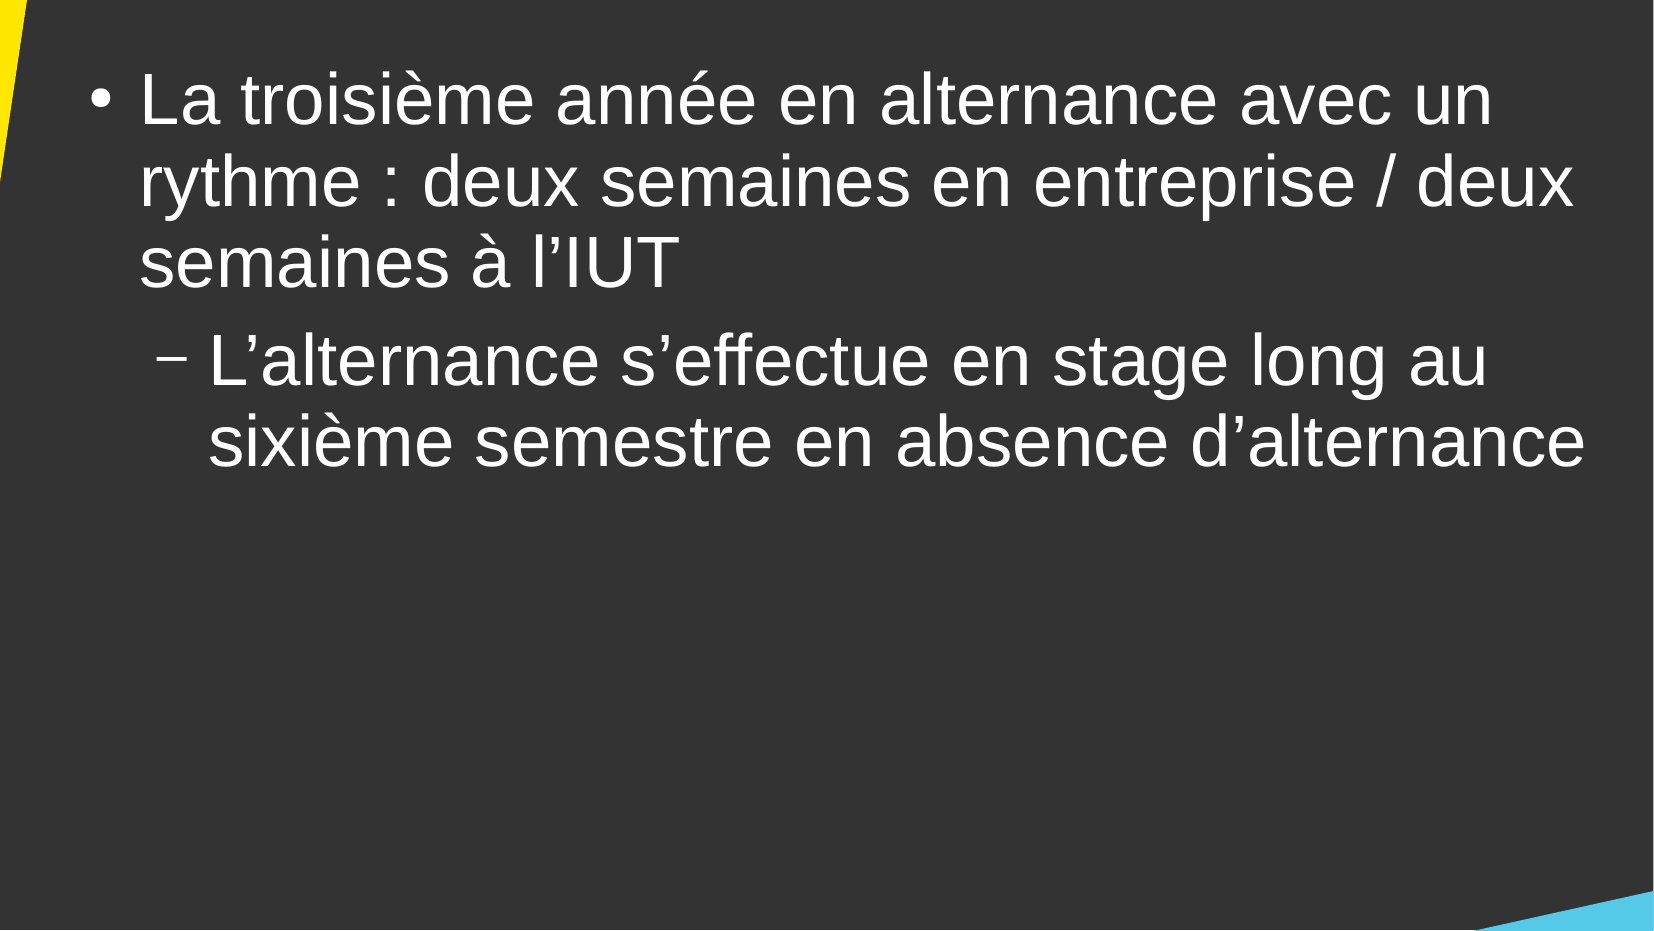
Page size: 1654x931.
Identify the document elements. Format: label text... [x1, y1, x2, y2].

text_box [0, 0, 27, 183]
text_box [1472, 890, 1654, 931]
list La troisième année en alternance avec un rythme : deux semaines en entreprise / deux semaines à l’IUT L’alternance s’effectue en stage long au sixième semestre en absence d’alternance [70, 59, 1595, 497]
